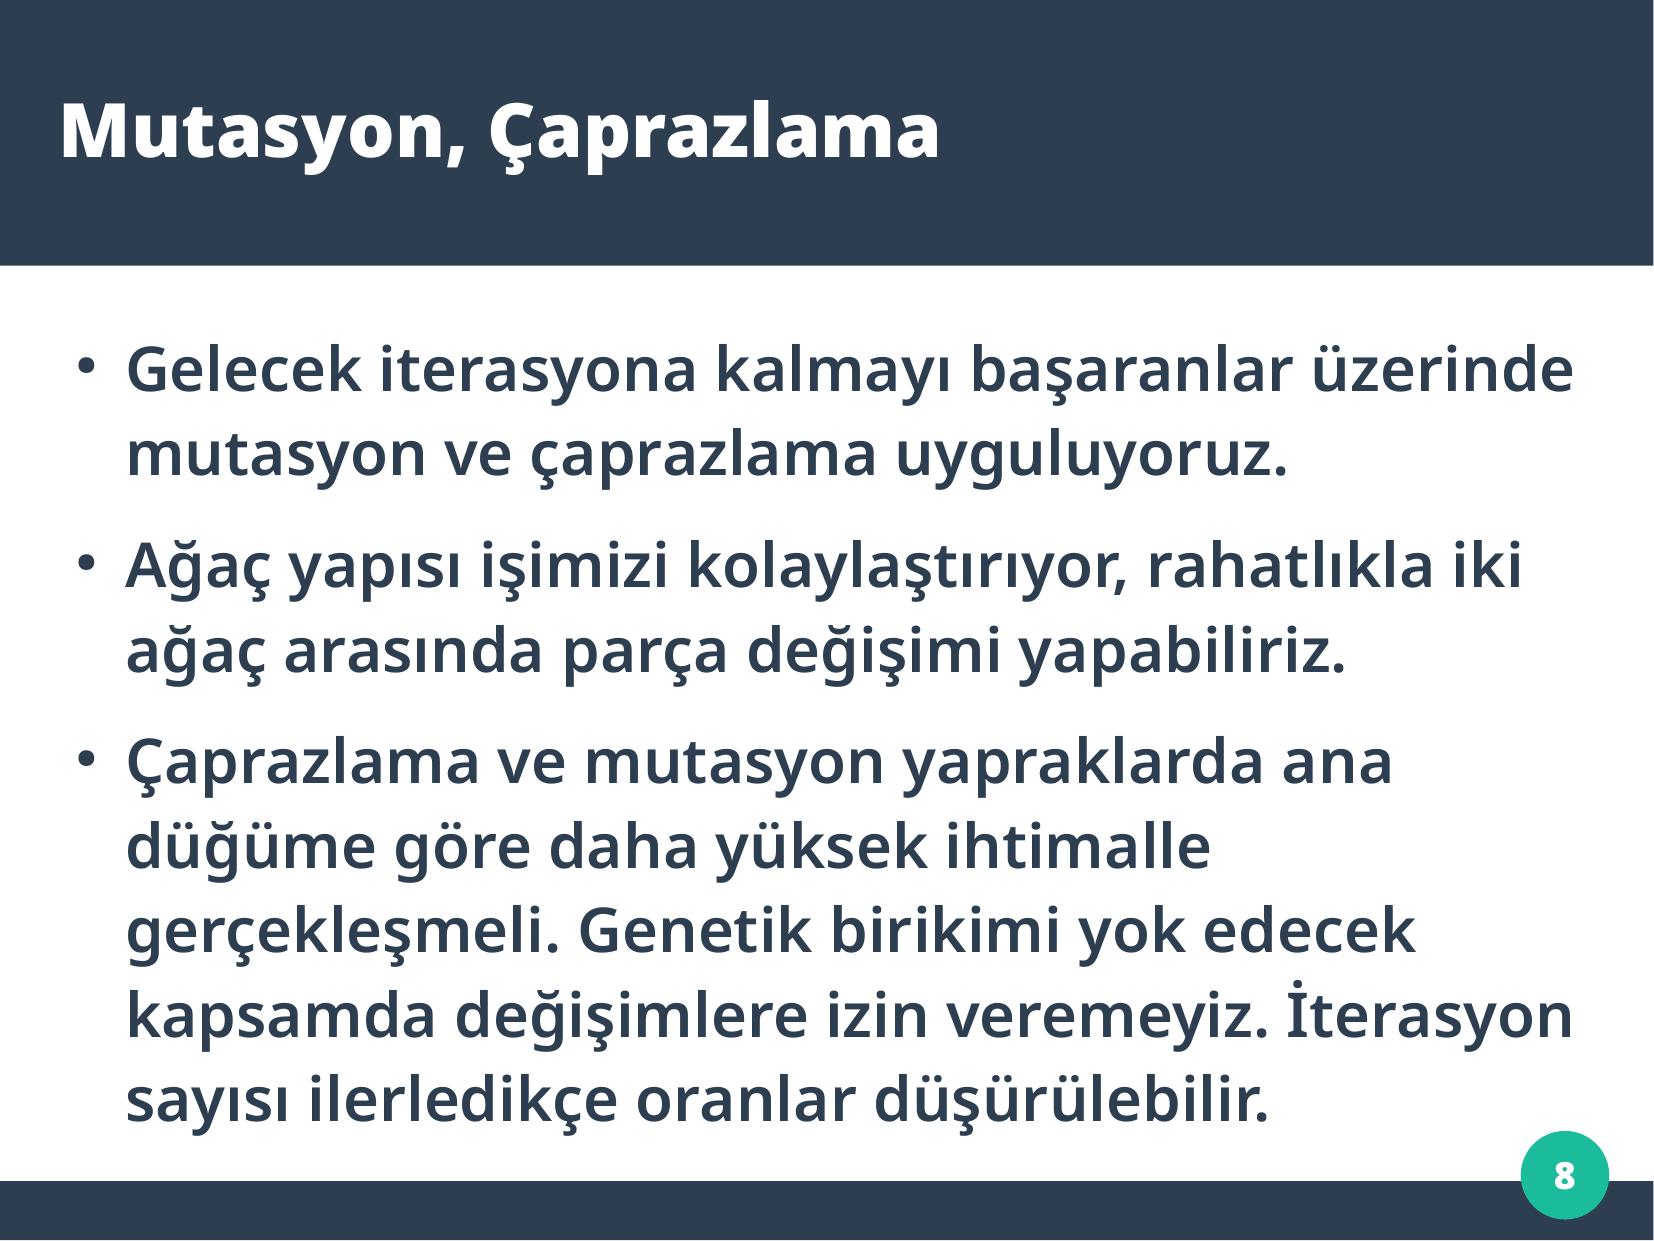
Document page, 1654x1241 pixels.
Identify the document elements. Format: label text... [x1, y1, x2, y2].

title Mutasyon, Çaprazlama [59, 49, 1595, 207]
list Gelecek iterasyona kalmayı başaranlar üzerinde mutasyon ve çaprazlama uyguluyoruz. Ağaç yapısı işimizi kolaylaştırıyor, rahatlıkla iki ağaç arasında parça değişimi yapabiliriz. Çaprazlama ve mutasyon yapraklarda ana düğüme göre daha yüksek ihtimalle gerçekleşmeli. Genetik birikimi yok edecek kapsamda değişimlere izin veremeyiz. İterasyon sayısı ilerledikçe oranlar düşürülebilir. [59, 324, 1595, 1152]
